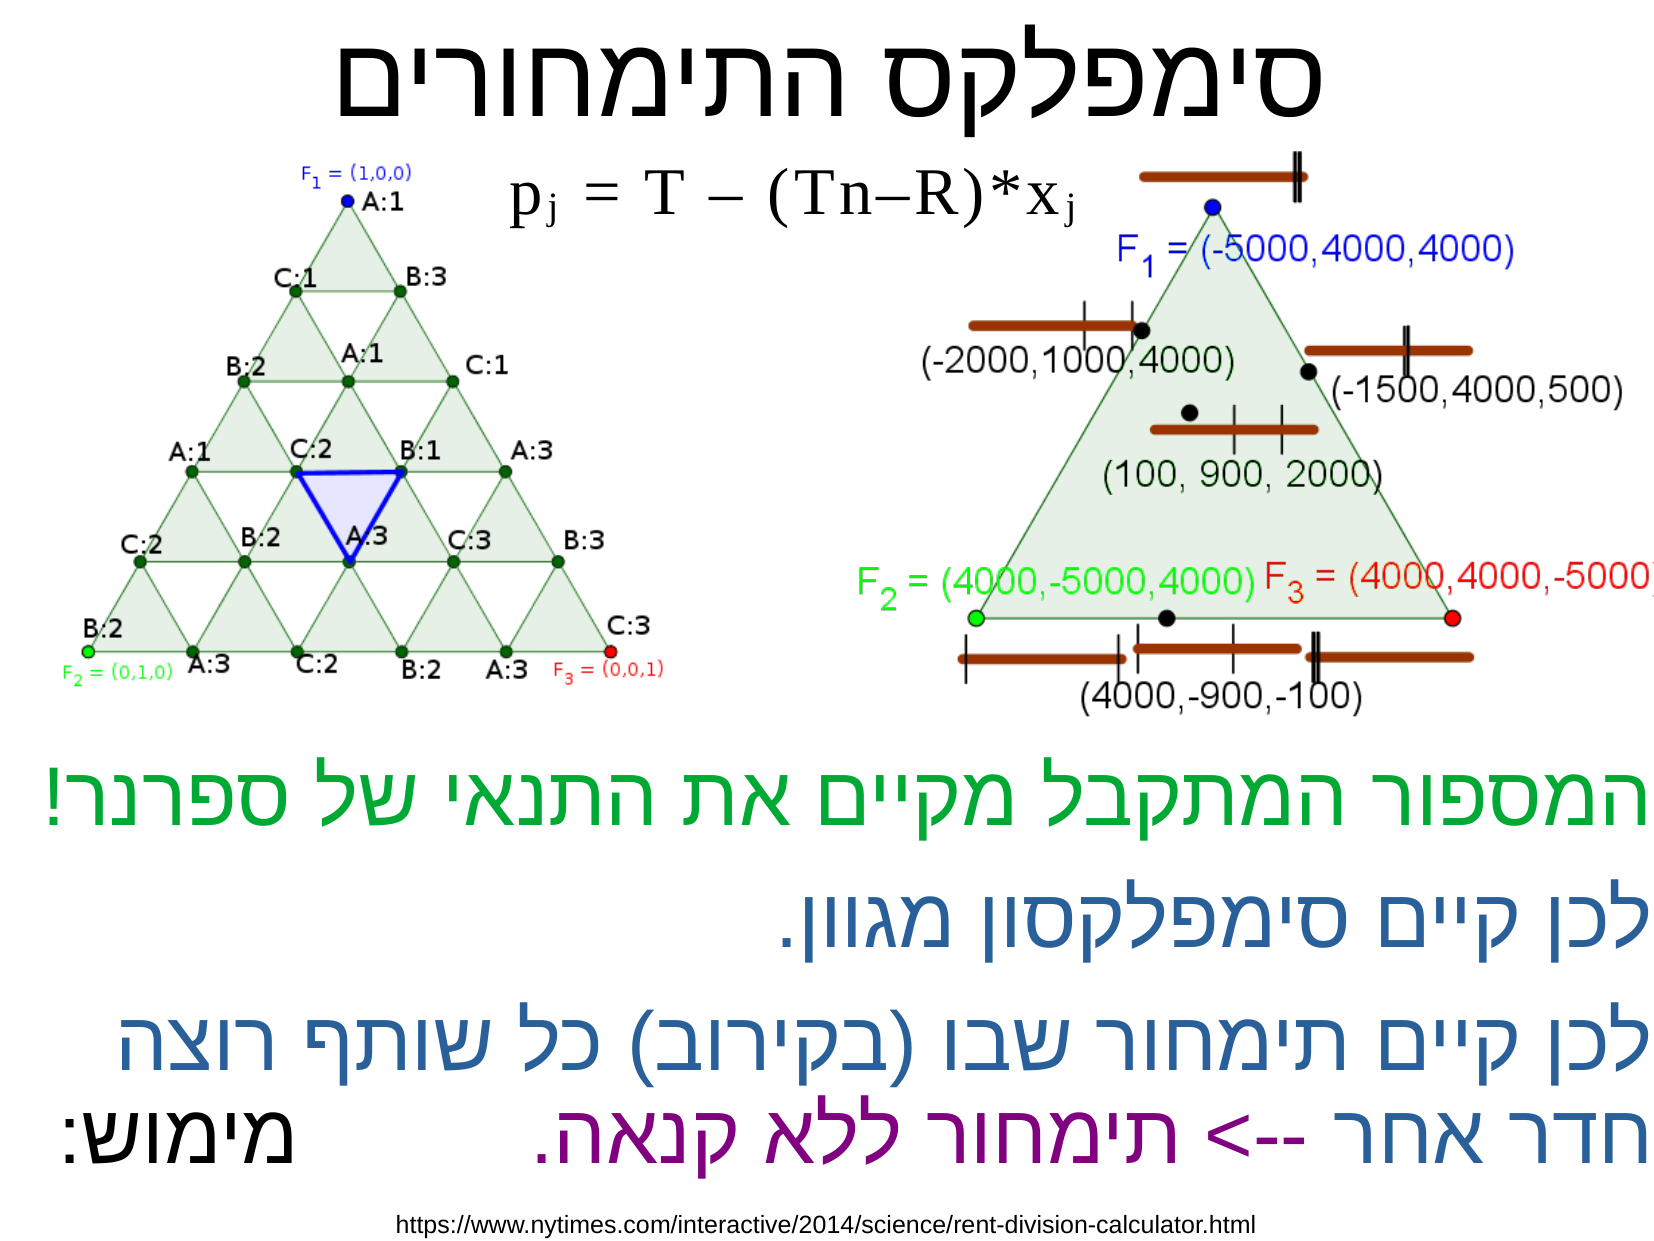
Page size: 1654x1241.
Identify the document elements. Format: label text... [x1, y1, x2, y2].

title סימפלקס התימחורים [2, 2, 1654, 153]
picture [45, 152, 676, 708]
text_box pj = T – (Tn–R)*xj [495, 147, 1108, 259]
list המספור המתקבל מקיים את התנאי של ספרנר! לכן קיים סימפלקסון מגוון. לכן קיים תימחור שבו (בקירוב) כל שותף רוצה חדר אחר --> תימחור ללא קנאה. מימוש: https://www.nytimes.com/interactive/2014/science/rent-division-calculator.html [0, 750, 1654, 1166]
picture [798, 95, 1654, 751]
